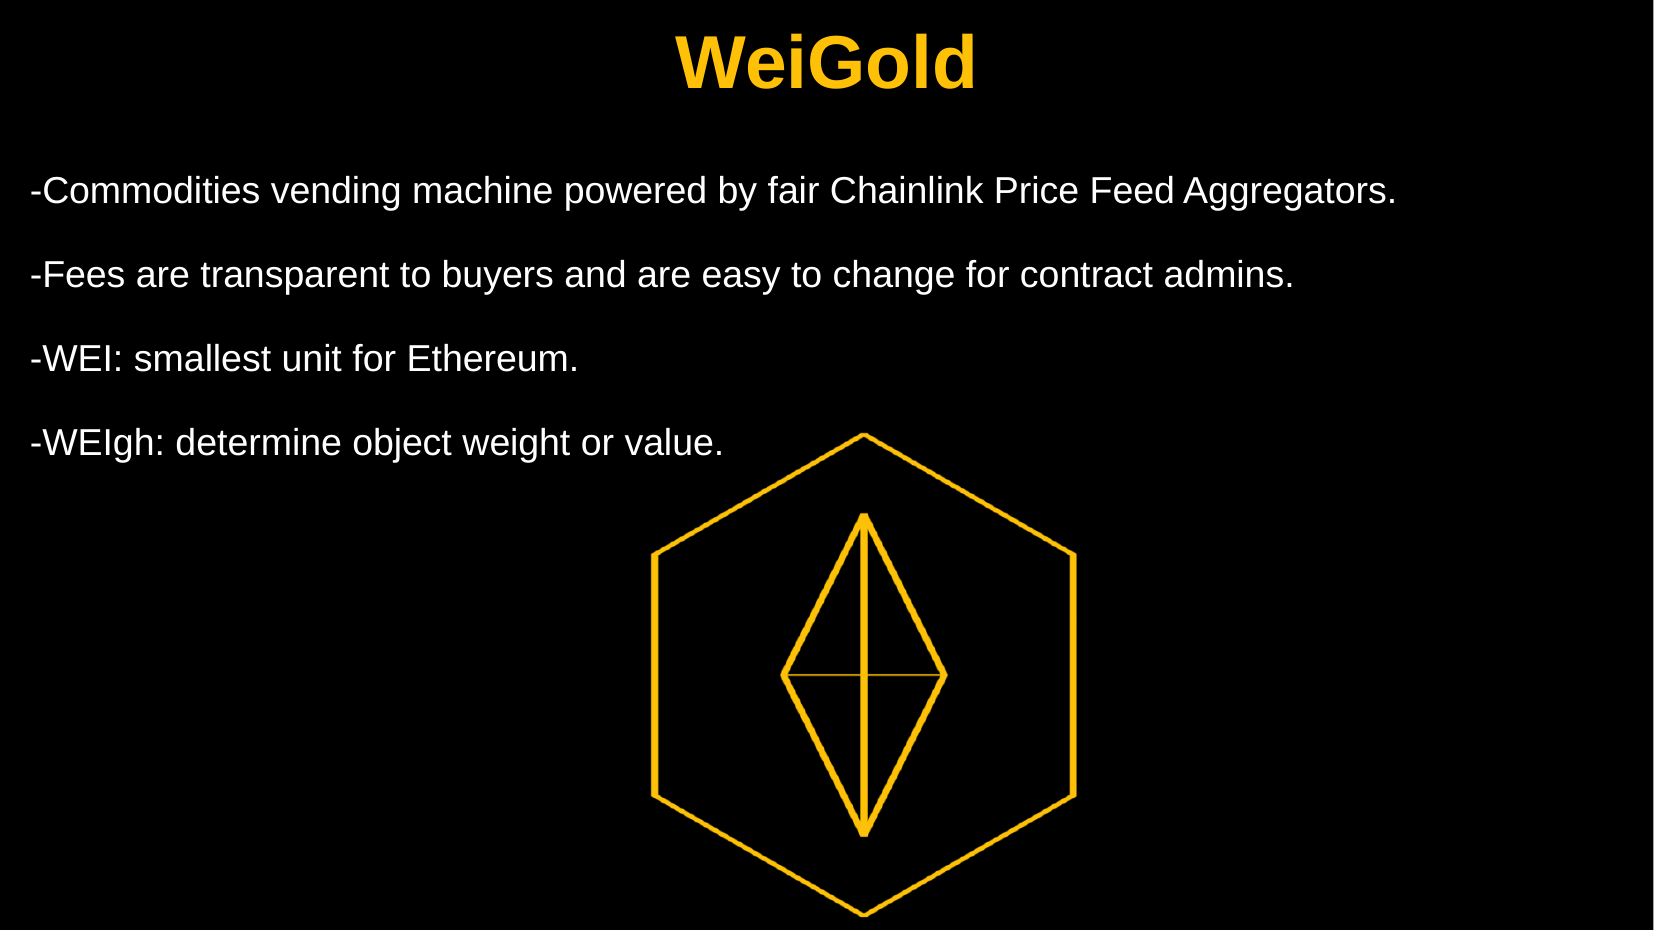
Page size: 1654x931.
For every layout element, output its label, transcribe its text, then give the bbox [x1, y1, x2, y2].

text_box -Commodities vending machine powered by fair Chainlink Price Feed Aggregators. -Fees are transparent to buyers and are easy to change for contract admins. -WEI: smallest unit for Ethereum. -WEIgh: determine object weight or value. [15, 162, 1621, 556]
picture [646, 556, 1081, 923]
title WeiGold [82, 0, 1571, 141]
